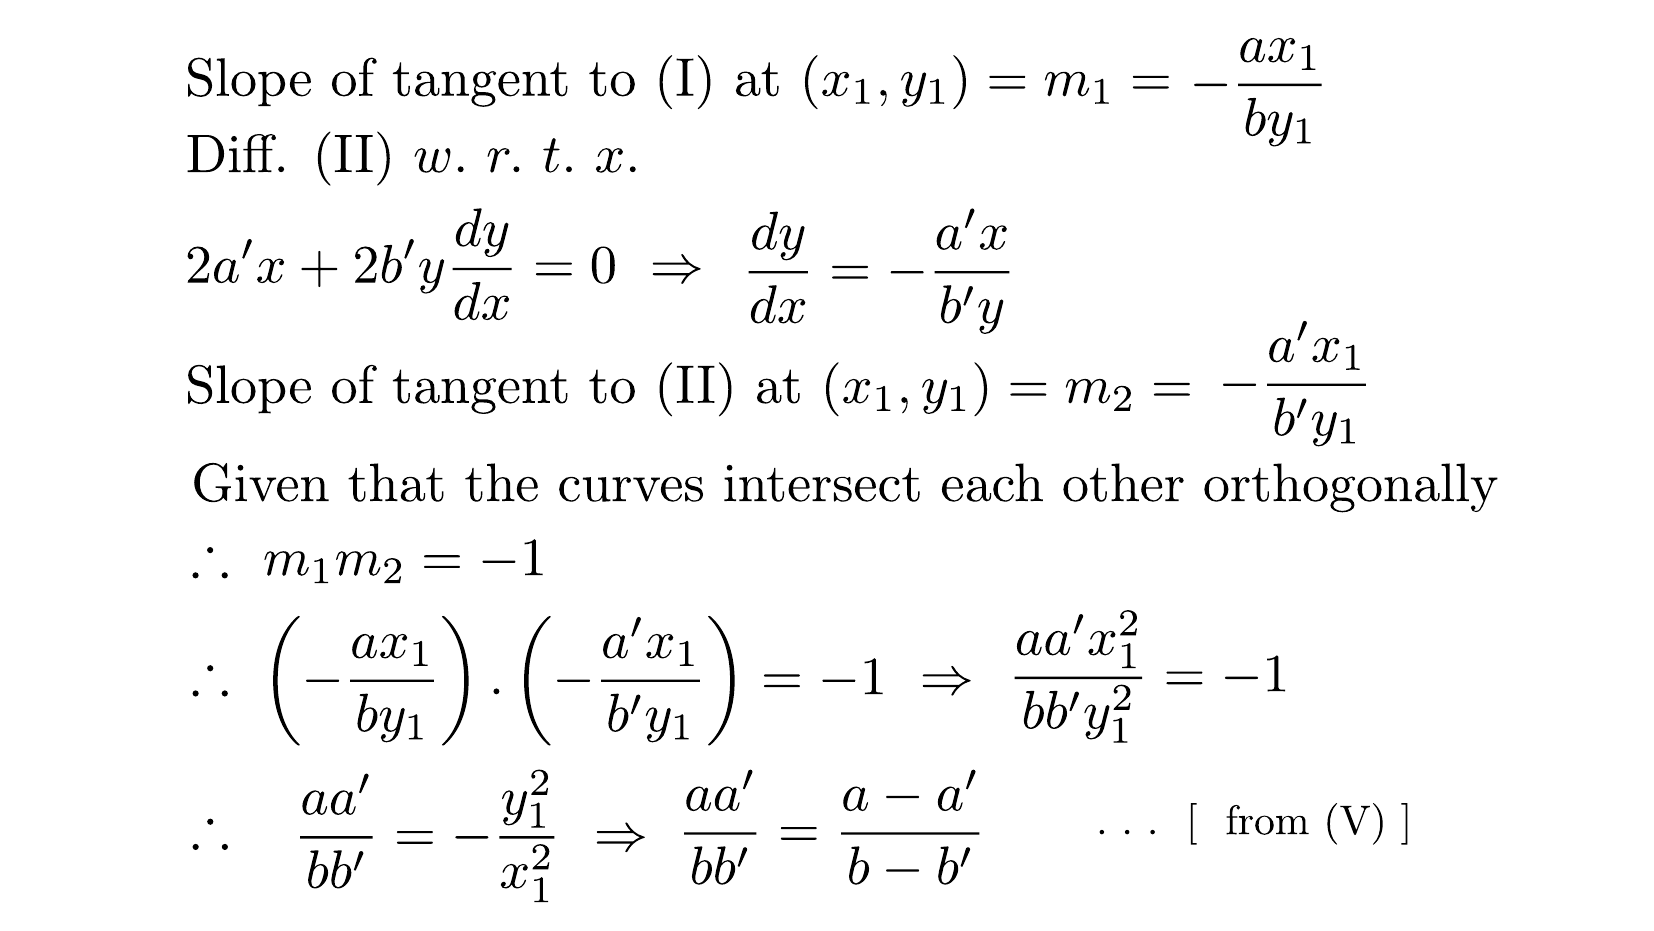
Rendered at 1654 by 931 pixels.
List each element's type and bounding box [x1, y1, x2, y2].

text_box [748, 208, 1010, 334]
text_box [187, 208, 701, 321]
text_box [192, 665, 228, 697]
text_box [192, 547, 228, 579]
text_box [187, 55, 1169, 110]
text_box [1192, 37, 1322, 147]
title [47, 37, 1619, 910]
text_box [193, 462, 1498, 513]
text_box [187, 362, 1190, 417]
text_box [1221, 320, 1366, 447]
text_box [684, 769, 980, 885]
text_box [264, 615, 971, 746]
text_box [1014, 610, 1286, 743]
text_box [300, 769, 645, 903]
text_box [187, 131, 636, 186]
text_box [264, 539, 543, 584]
text_box [192, 818, 228, 851]
text_box [1098, 803, 1408, 845]
